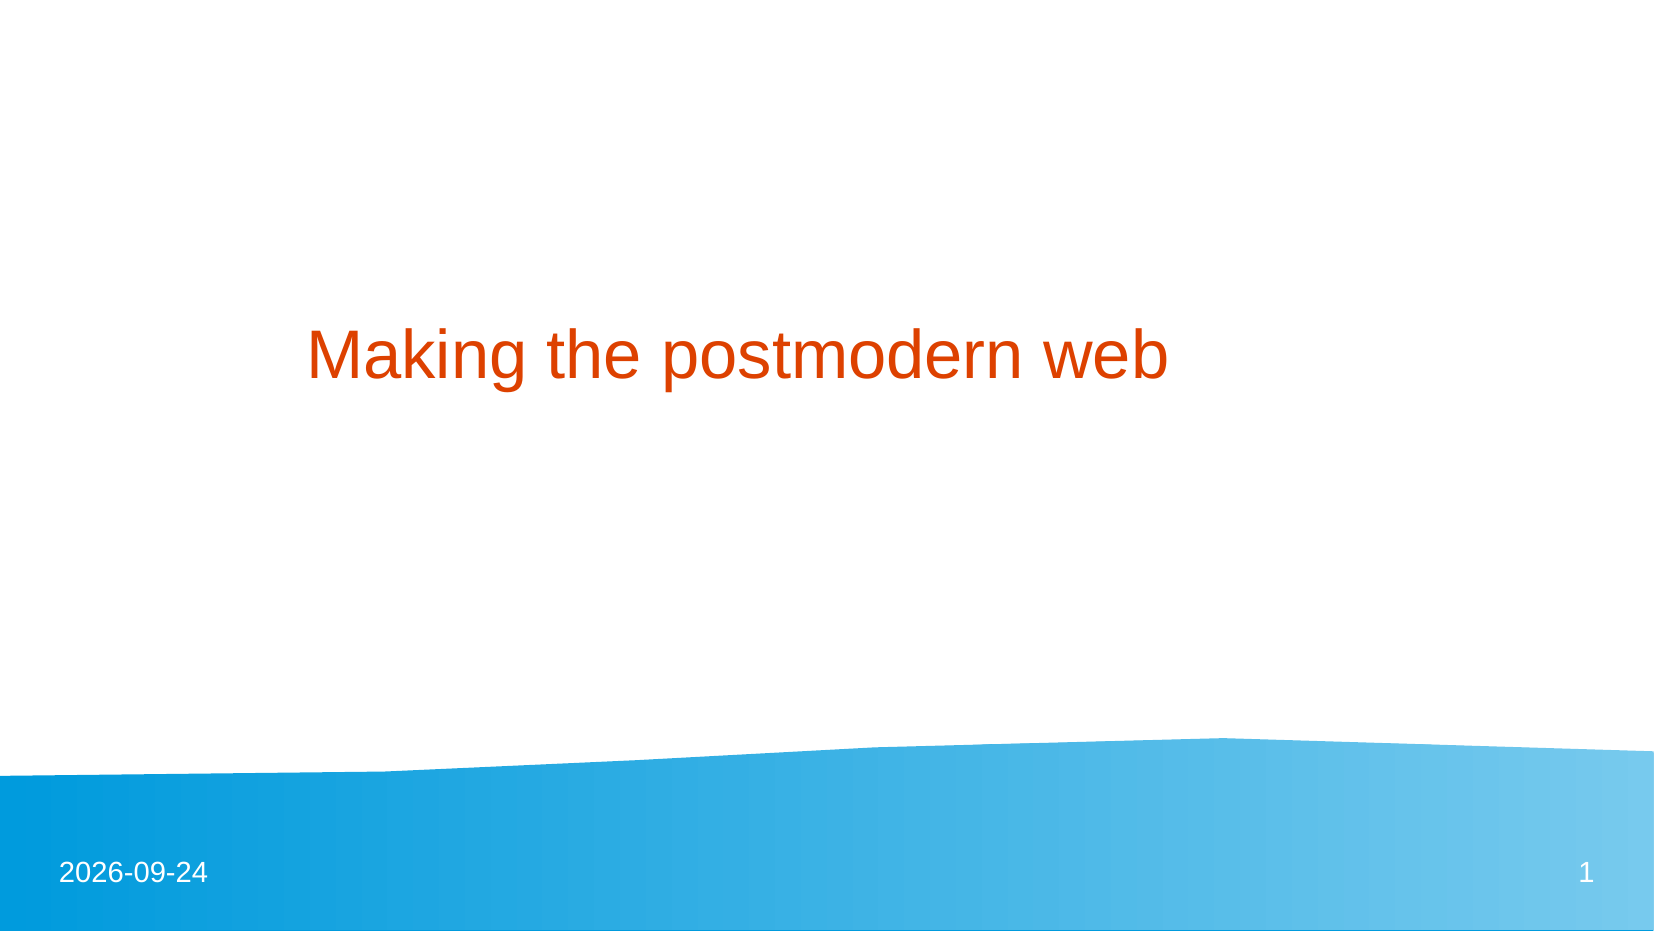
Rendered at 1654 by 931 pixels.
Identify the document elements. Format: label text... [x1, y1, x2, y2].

title Making the postmodern web [0, 265, 1477, 443]
